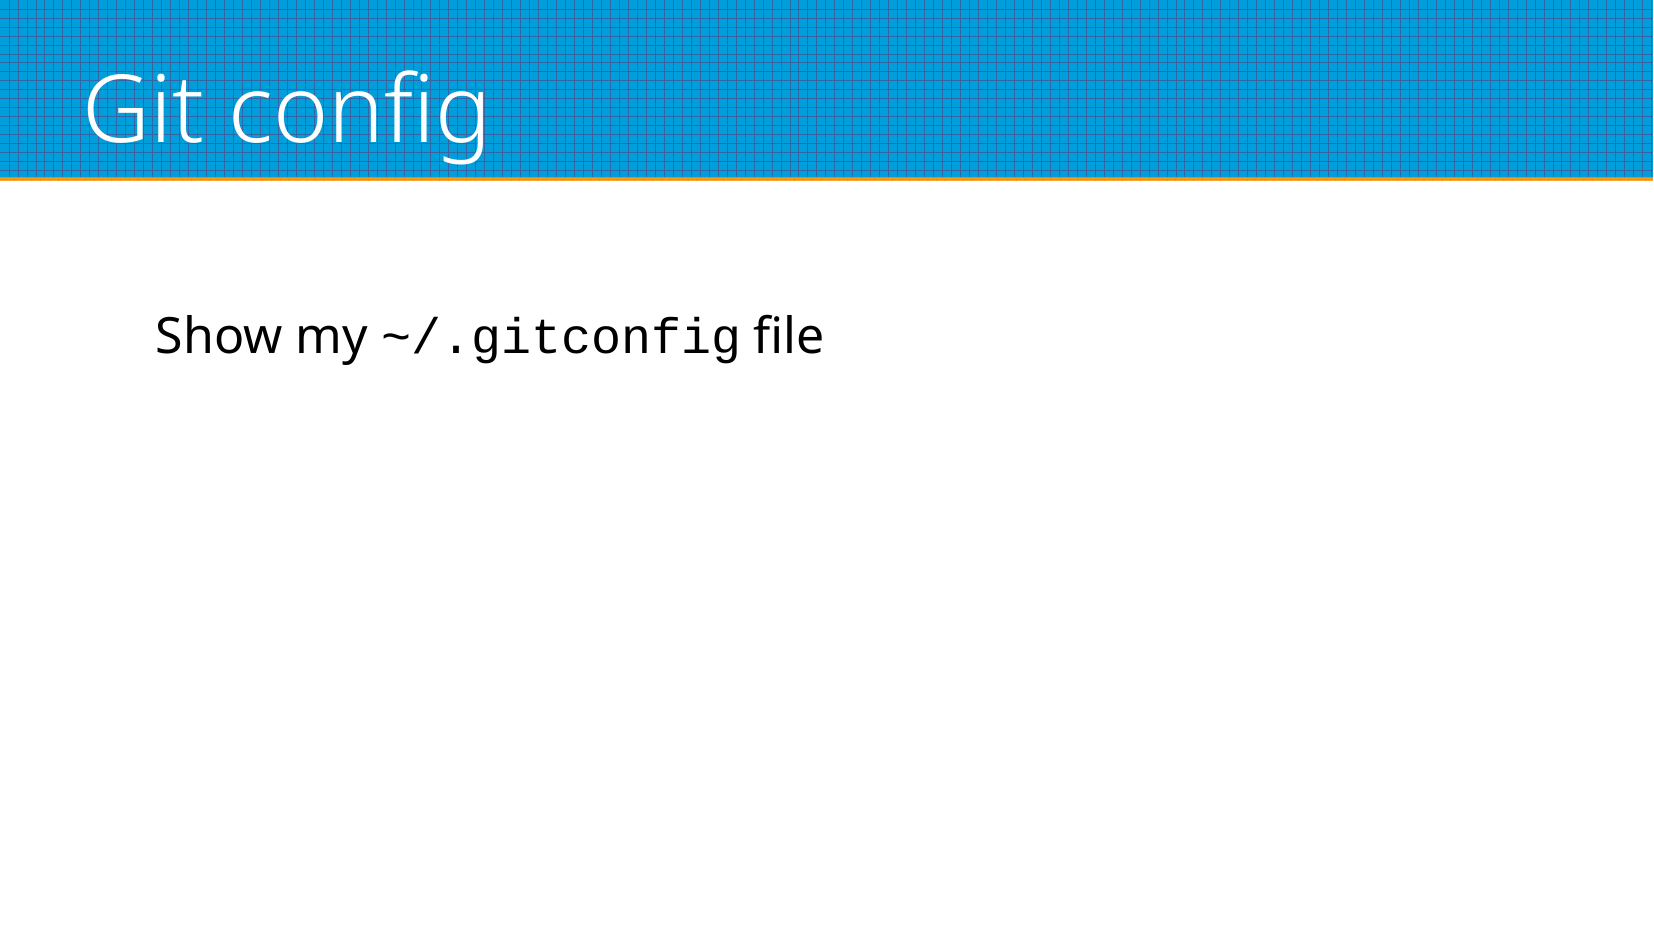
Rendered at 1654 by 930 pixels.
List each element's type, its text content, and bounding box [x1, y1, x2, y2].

text_box Show my ~/.gitconfig file [150, 294, 830, 375]
title Git config [82, 14, 1571, 171]
